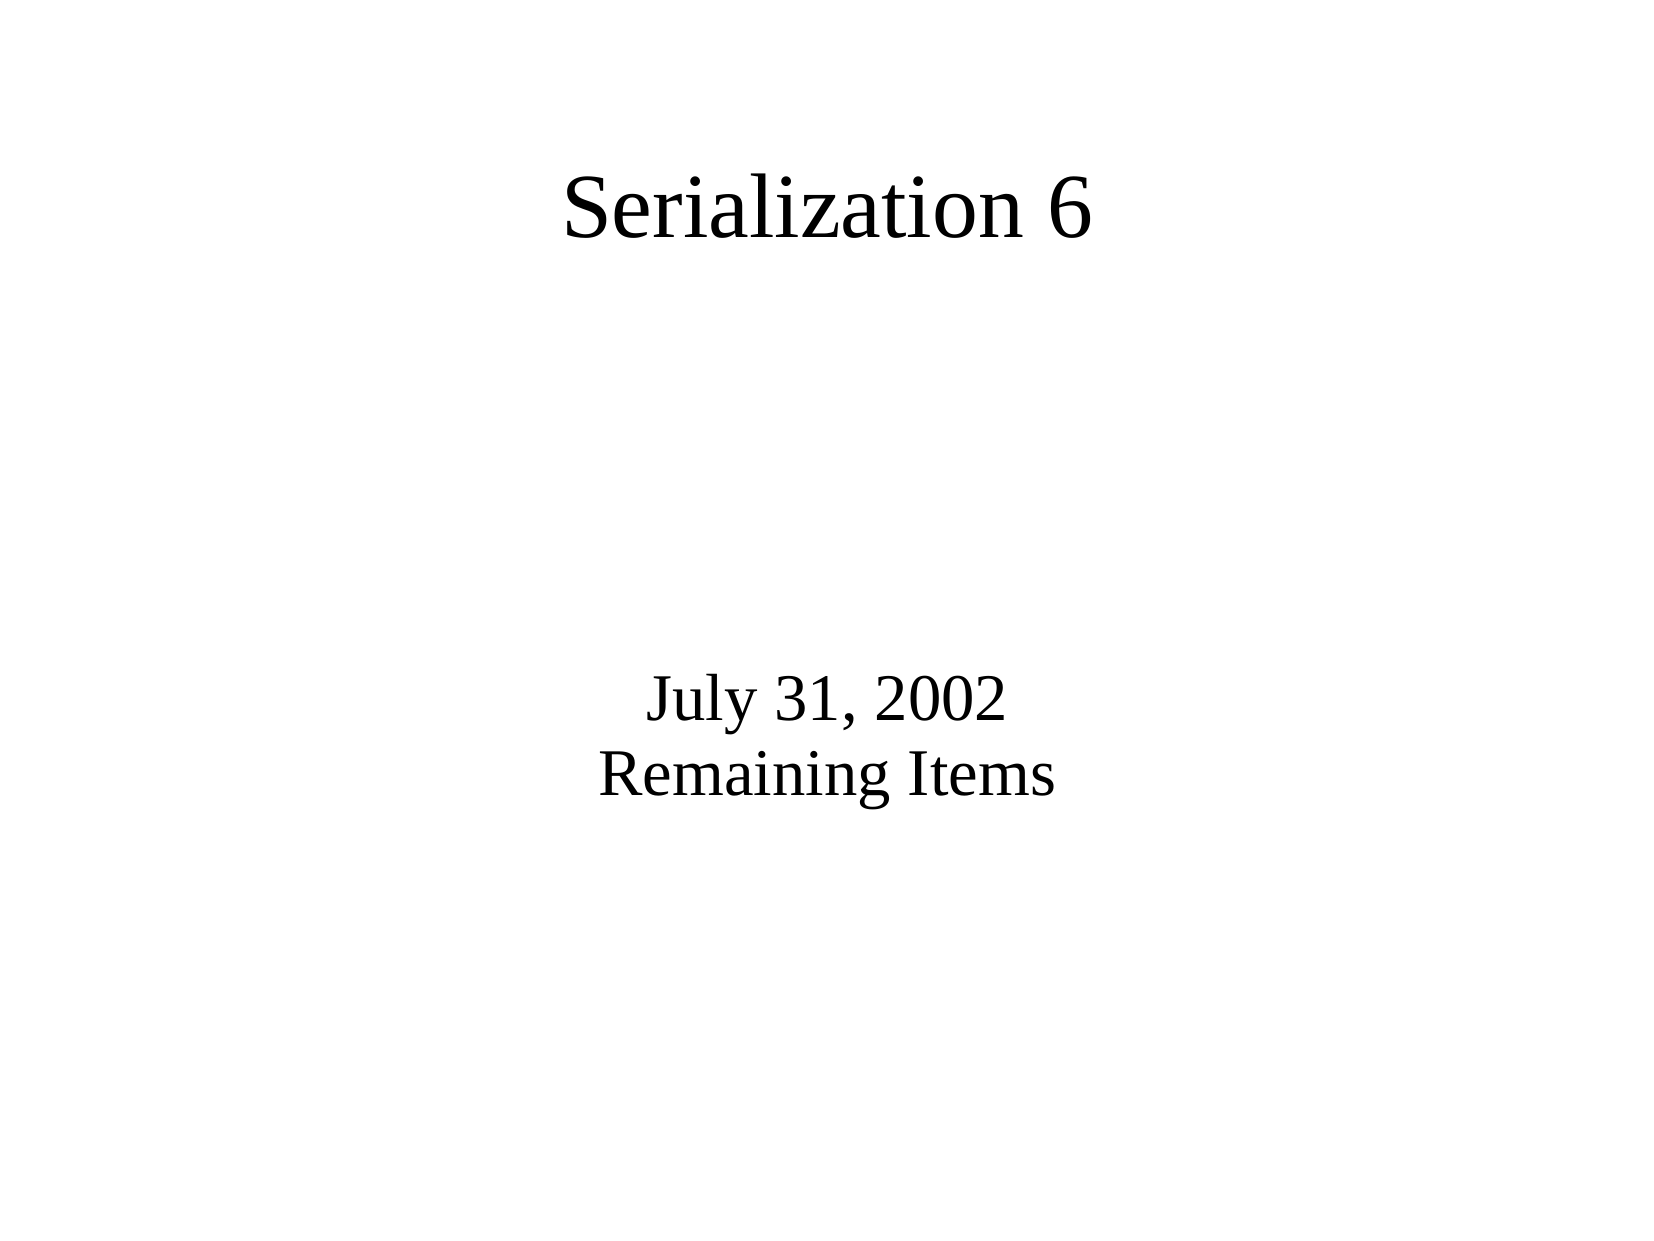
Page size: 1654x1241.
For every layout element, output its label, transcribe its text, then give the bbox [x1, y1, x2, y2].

title Serialization 6 [121, 102, 1534, 311]
subtitle July 31, 2002 Remaining Items [121, 344, 1534, 1127]
